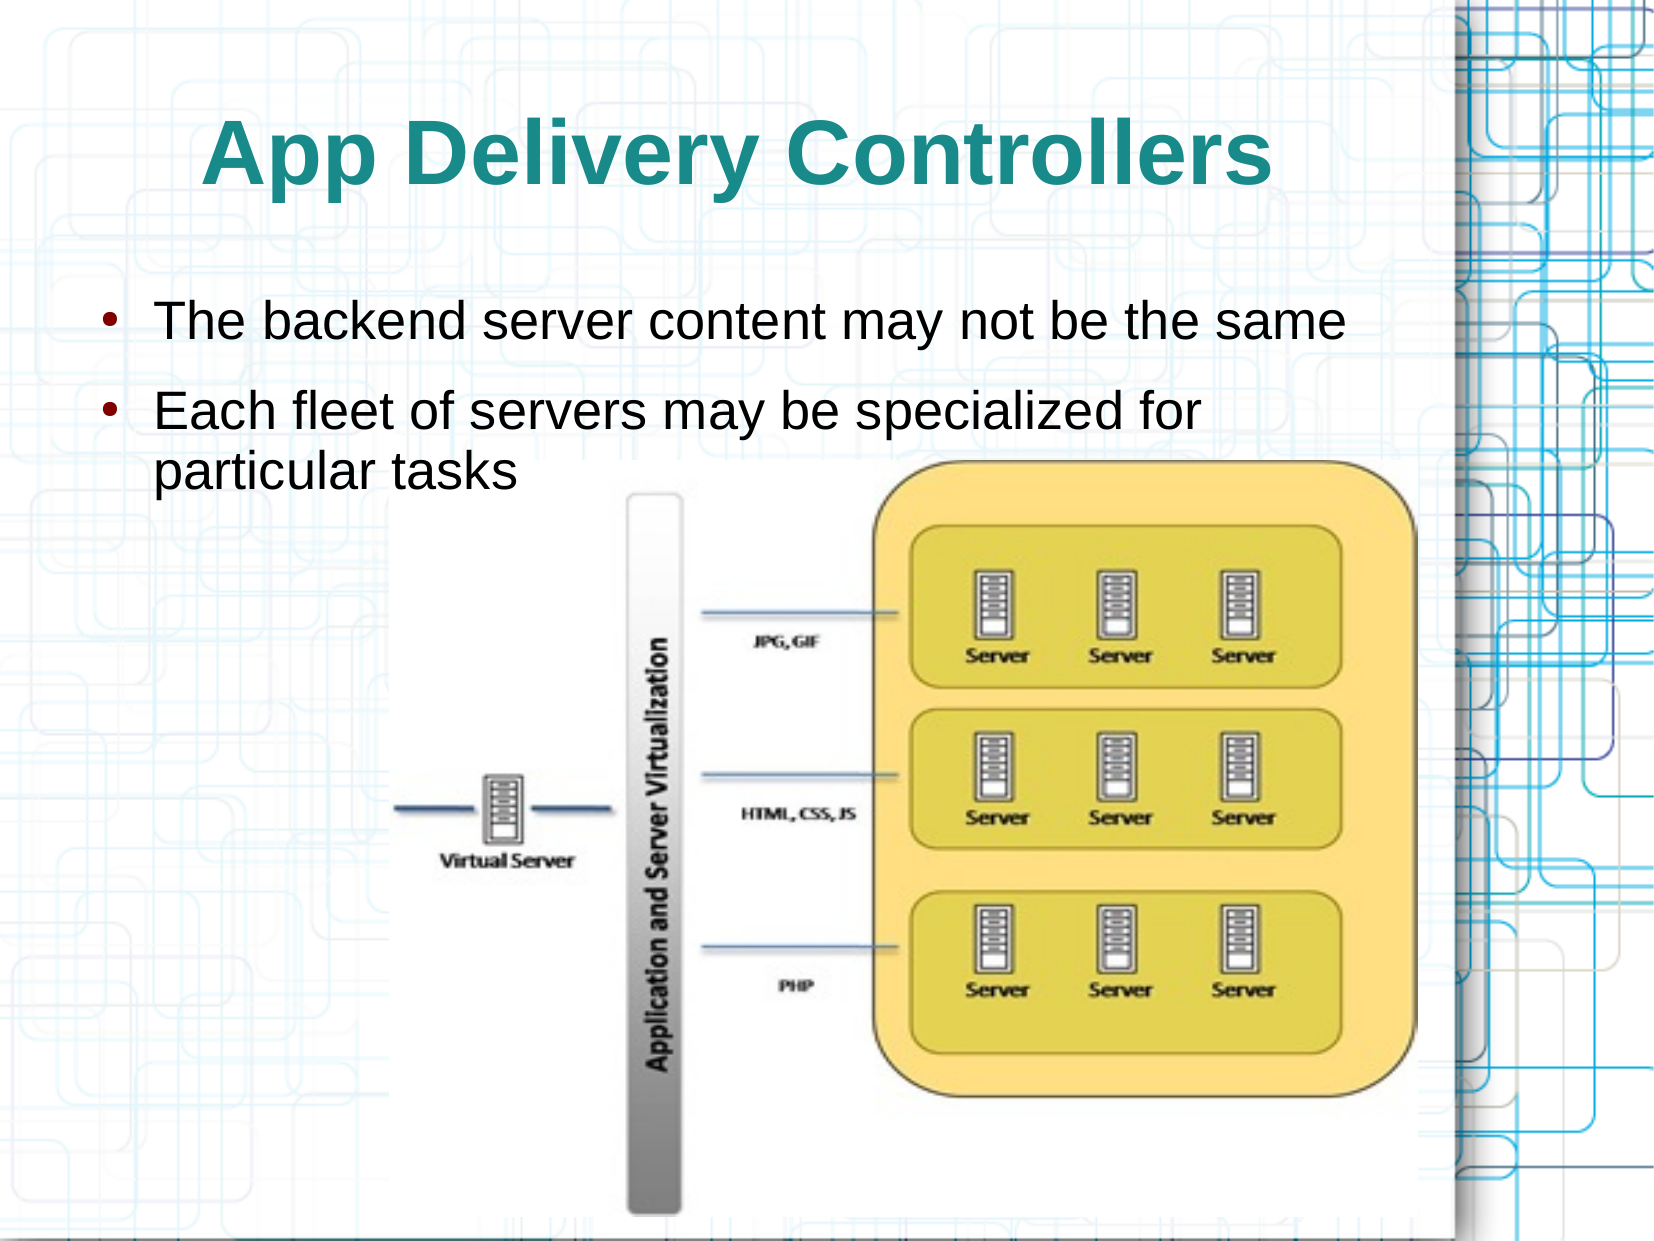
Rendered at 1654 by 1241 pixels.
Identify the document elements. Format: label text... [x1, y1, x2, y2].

title App Delivery Controllers [59, 49, 1418, 257]
picture [0, 0, 1654, 1241]
list The backend server content may not be the same Each fleet of servers may be specialized for particular tasks [82, 290, 1418, 544]
